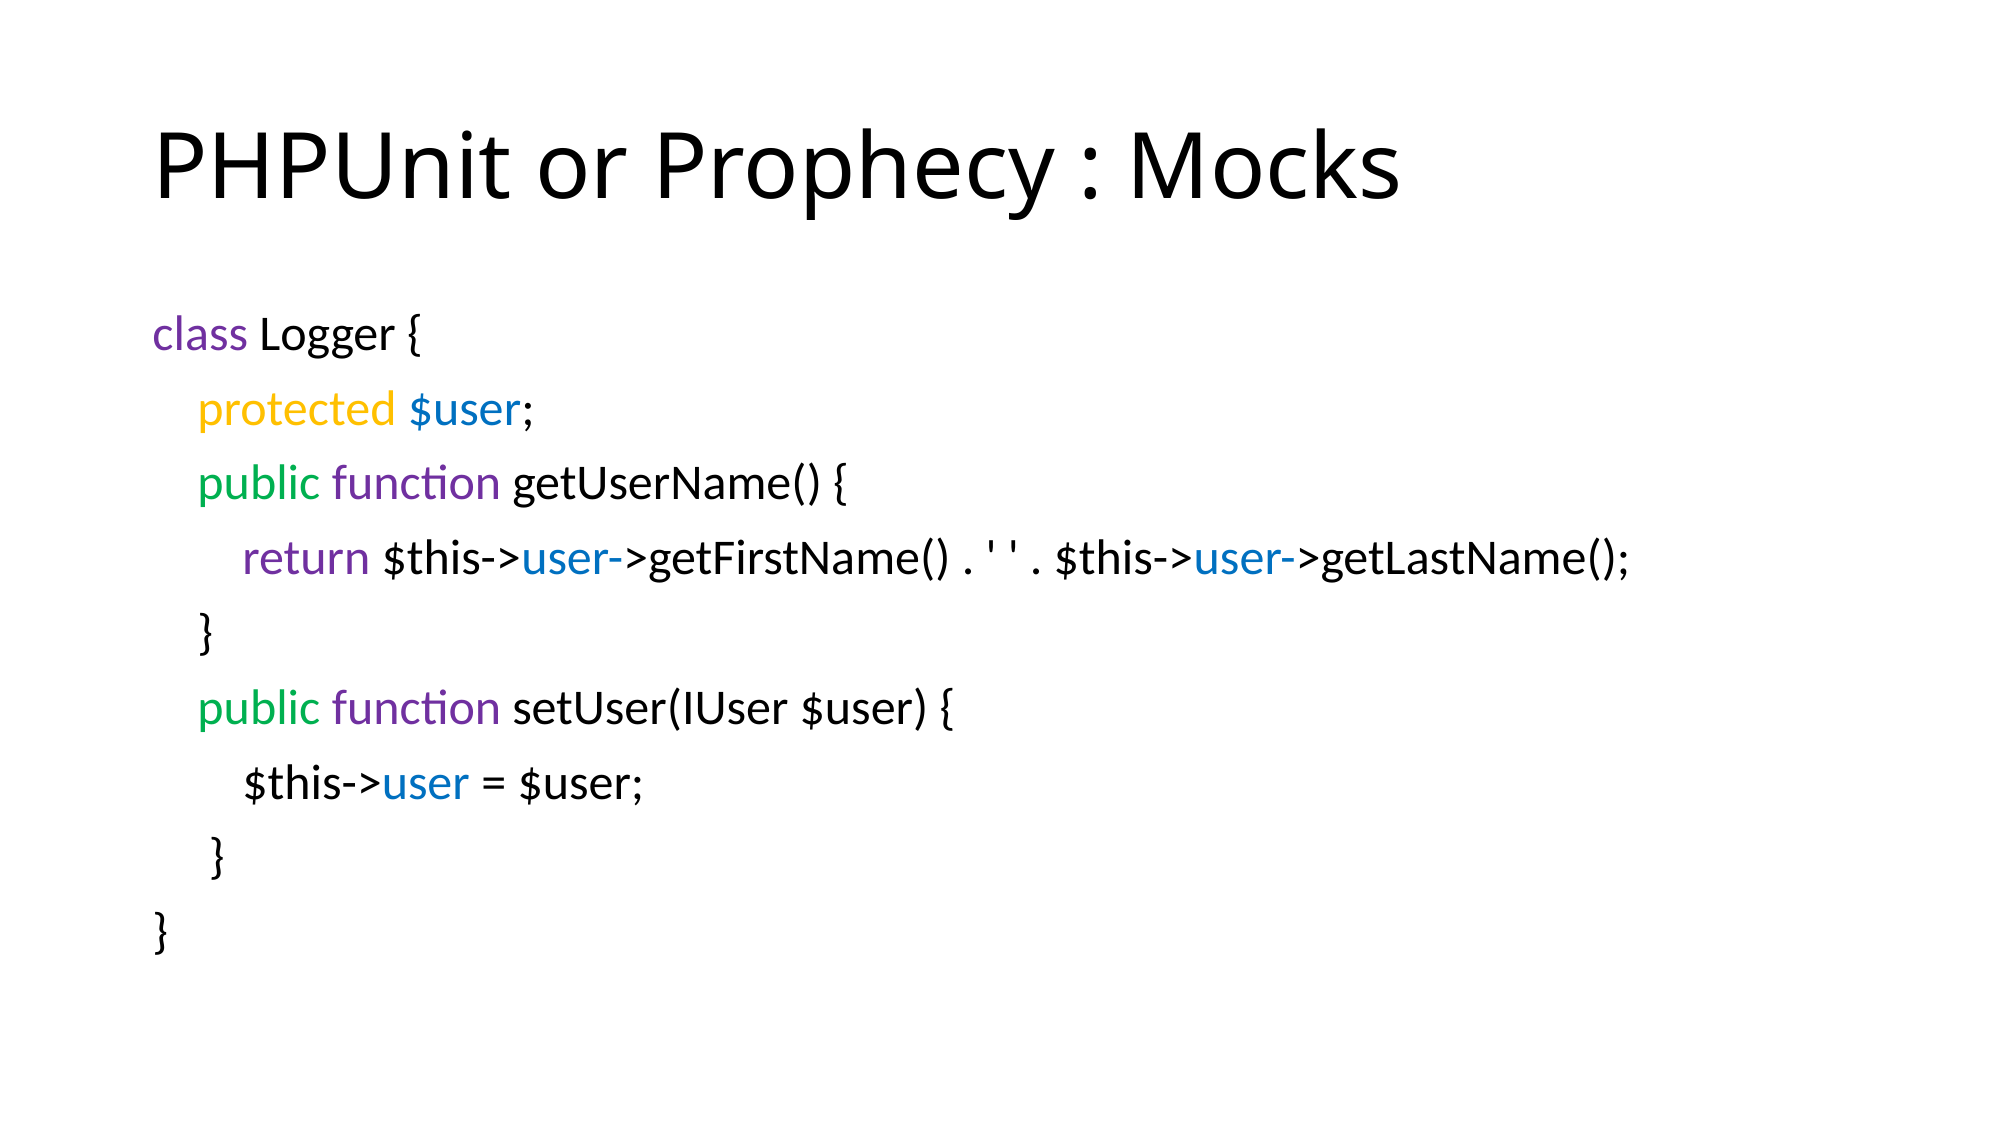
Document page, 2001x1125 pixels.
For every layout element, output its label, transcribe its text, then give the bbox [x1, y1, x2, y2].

title PHPUnit or Prophecy : Mocks [137, 59, 1863, 278]
list class Logger { protected $user; public function getUserName() { return $this->user->getFirstName() . ' ' . $this->user->getLastName(); } public function setUser(IUser $user) { $this->user = $user; } } [137, 299, 1863, 1014]
